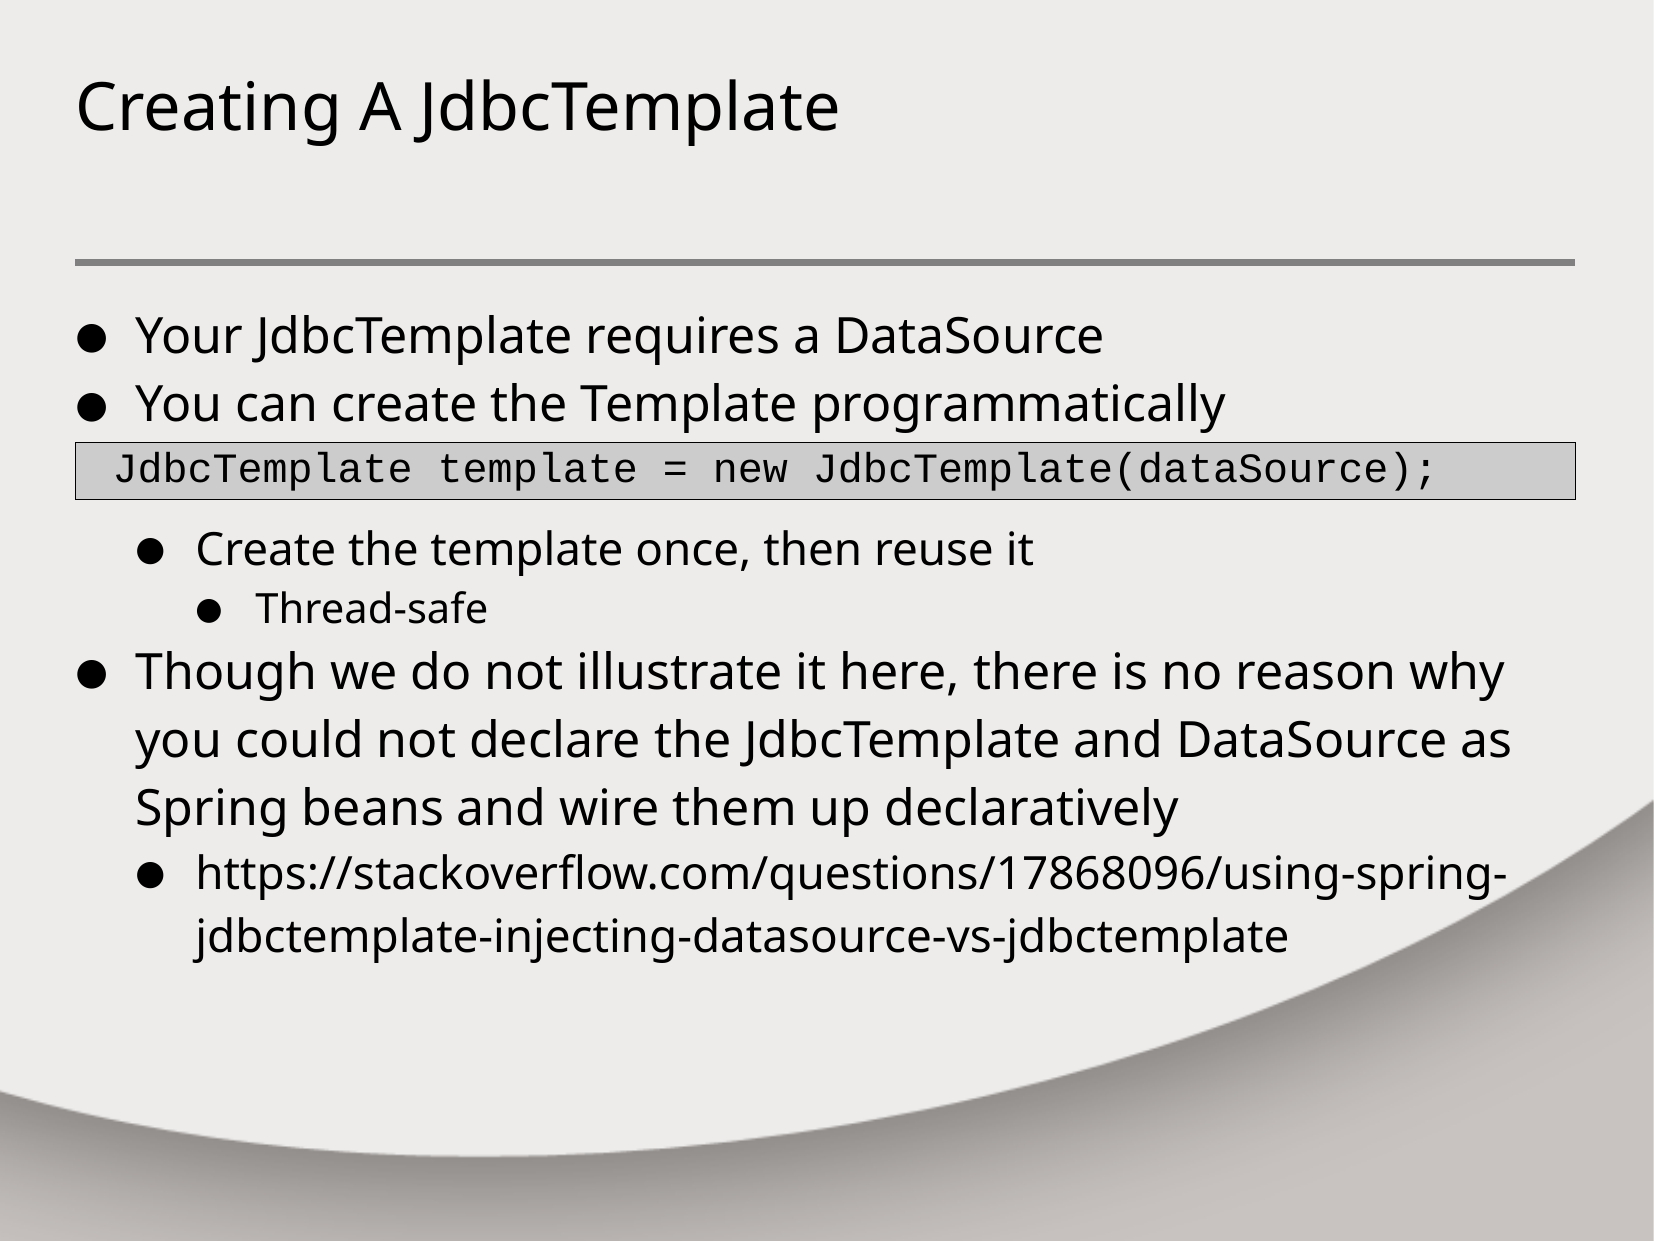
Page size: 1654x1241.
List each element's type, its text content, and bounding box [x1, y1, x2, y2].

list Your JdbcTemplate requires a DataSource You can create the Template programmatically Create the template once, then reuse it Thread-safe Though we do not illustrate it here, there is no reason why you could not declare the JdbcTemplate and DataSource as Spring beans and wire them up declaratively https://stackoverflow.com/questions/17868096/using-spring-jdbctemplate-injecting-datasource-vs-jdbctemplate [75, 300, 1576, 442]
picture [0, 0, 1654, 1241]
text_box JdbcTemplate template = new JdbcTemplate(dataSource); [75, 442, 1576, 500]
title Creating A JdbcTemplate [75, 75, 1576, 226]
list Your JdbcTemplate requires a DataSource You can create the Template programmatically Create the template once, then reuse it Thread-safe Though we do not illustrate it here, there is no reason why you could not declare the JdbcTemplate and DataSource as Spring beans and wire them up declaratively https://stackoverflow.com/questions/17868096/using-spring-jdbctemplate-injecting-datasource-vs-jdbctemplate [75, 500, 1576, 1163]
